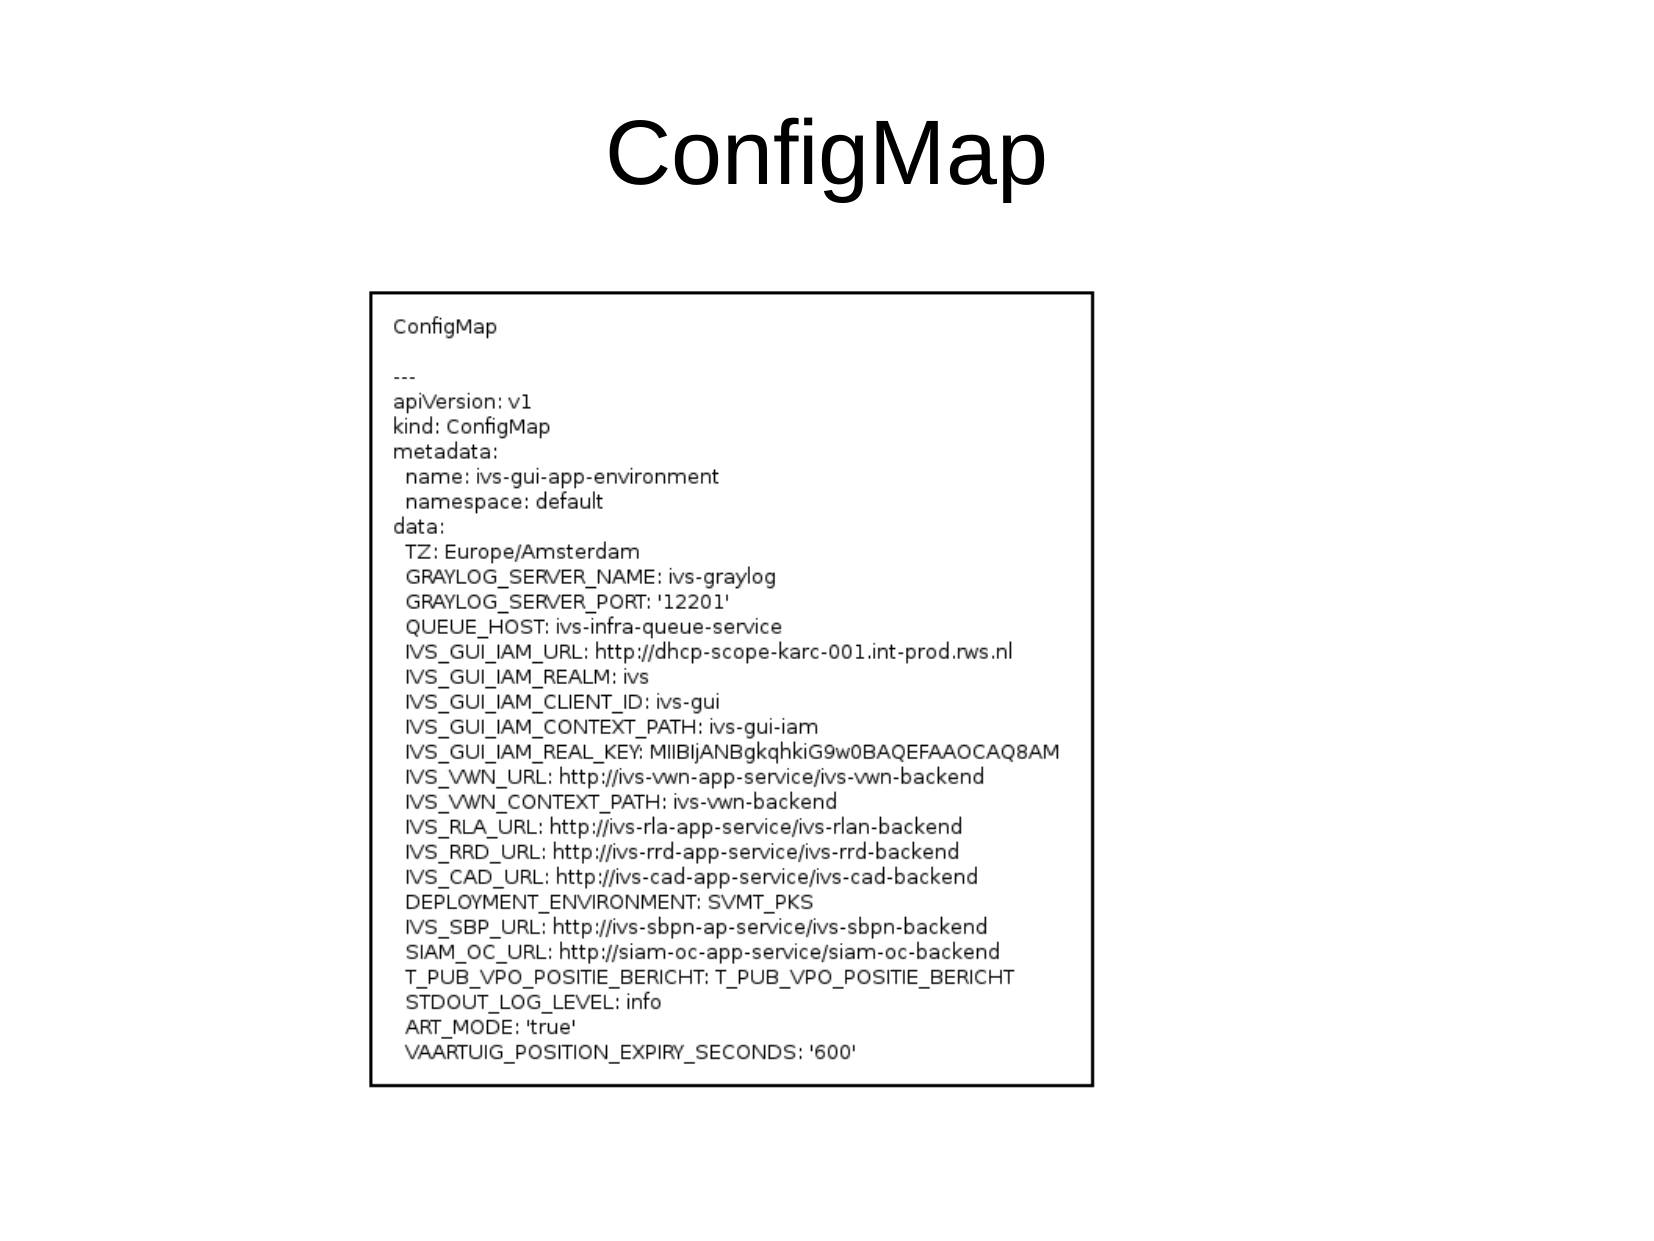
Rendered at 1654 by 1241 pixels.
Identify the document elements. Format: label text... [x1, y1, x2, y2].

picture [368, 290, 1096, 1089]
title ConfigMap [82, 49, 1571, 257]
